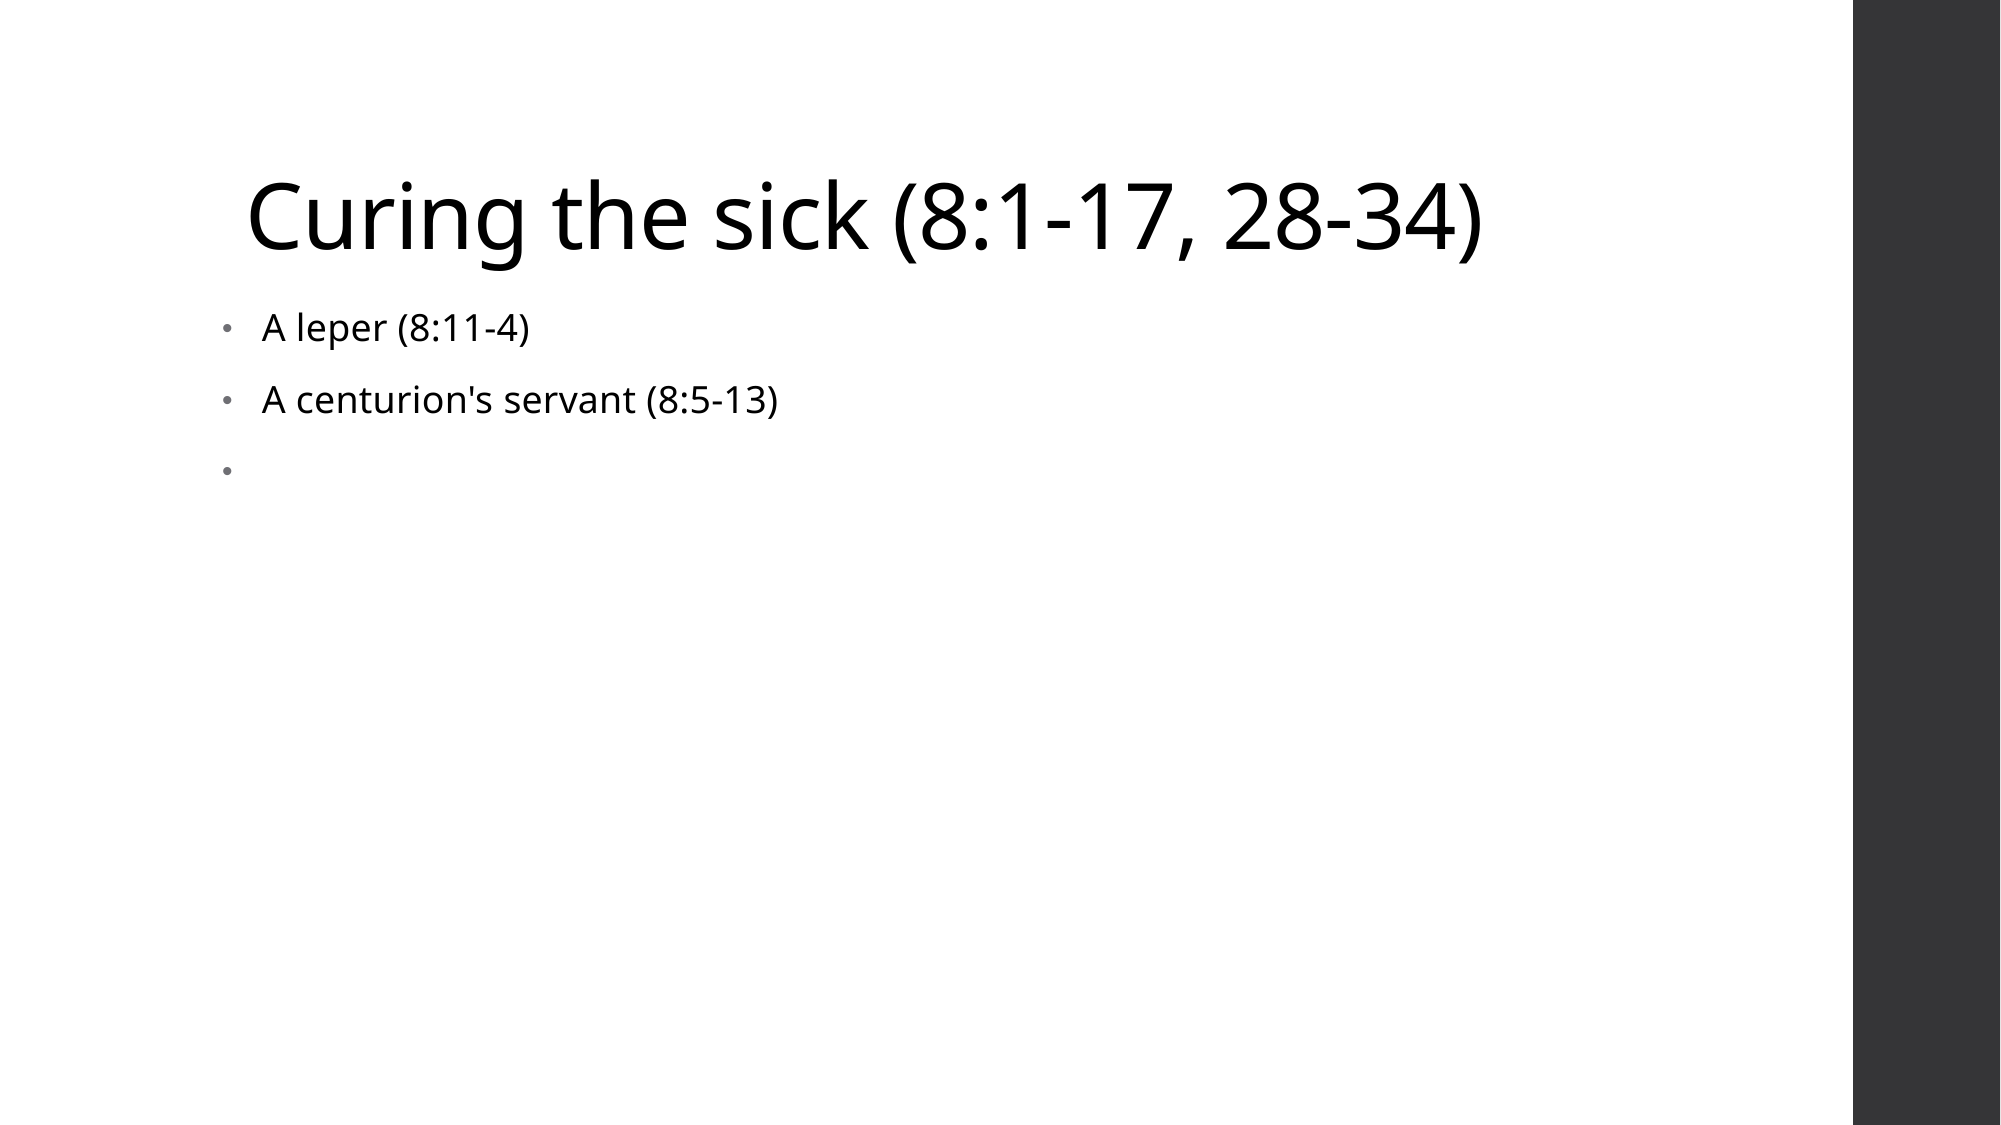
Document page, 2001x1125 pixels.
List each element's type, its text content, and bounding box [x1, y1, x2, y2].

list A leper (8:11-4) A centurion's servant (8:5-13) [206, 299, 1617, 1014]
title Curing the sick (8:1-17, 28-34) [206, 60, 1797, 278]
